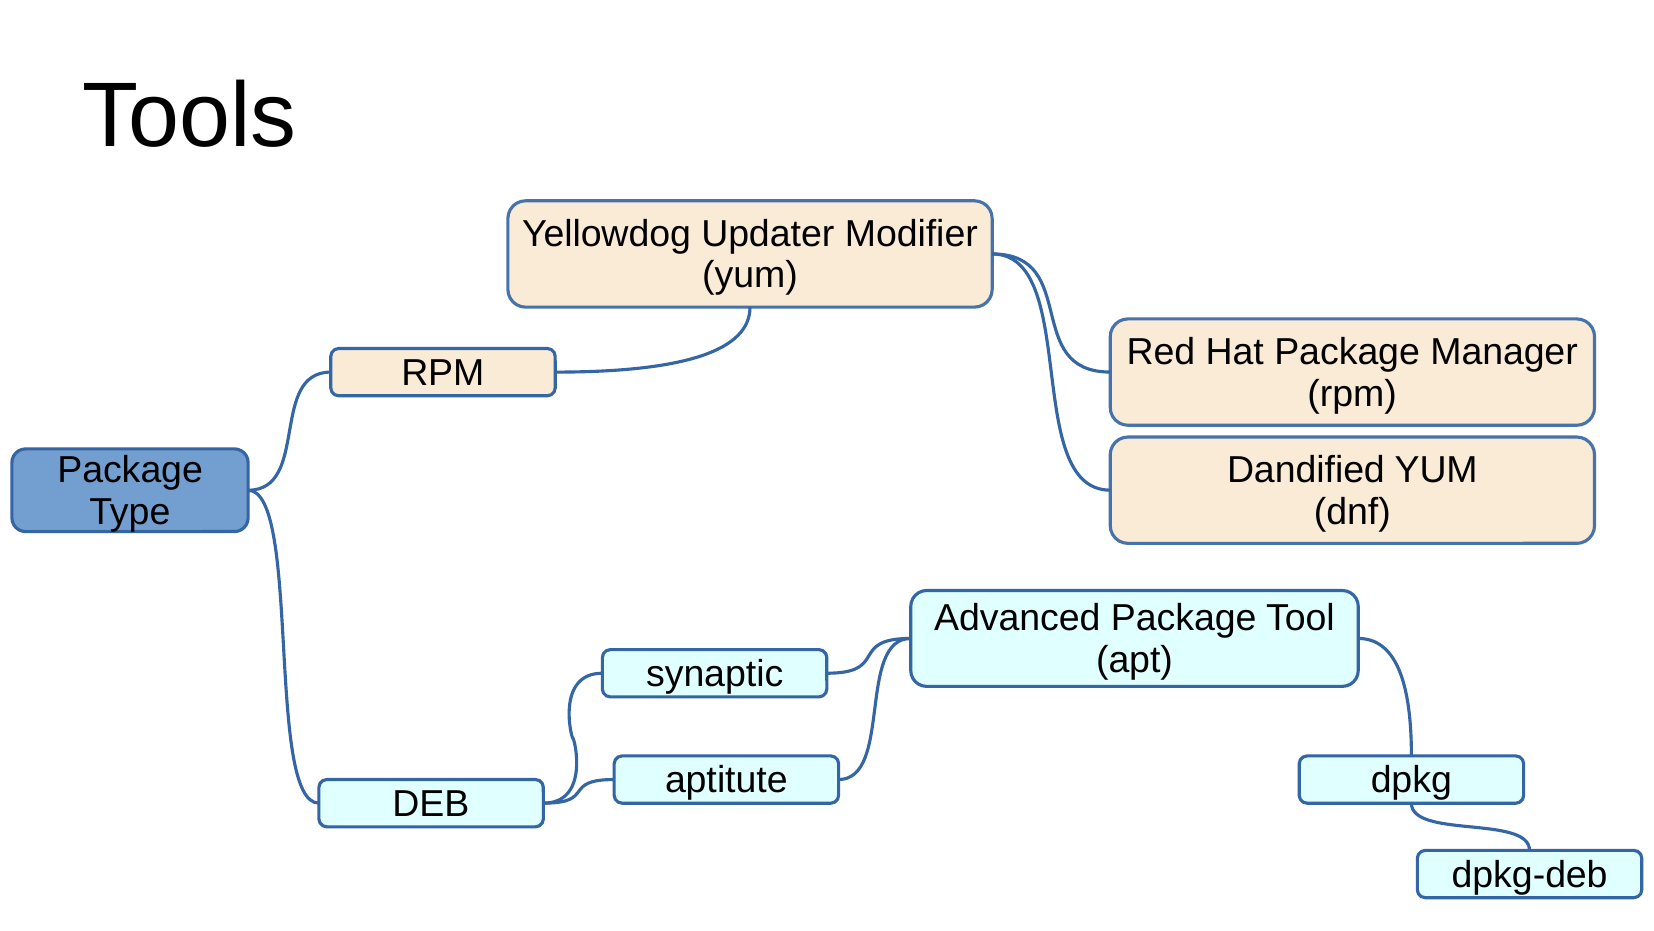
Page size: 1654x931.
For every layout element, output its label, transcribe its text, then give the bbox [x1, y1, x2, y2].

text_box aptitute [614, 755, 839, 804]
title Tools [82, 37, 1571, 193]
text_box Yellowdog Updater Modifier (yum) [507, 200, 993, 308]
text_box dpkg-deb [1417, 850, 1642, 898]
text_box Advanced Package Tool (apt) [910, 590, 1359, 687]
text_box DEB [318, 779, 544, 827]
text_box synaptic [602, 649, 827, 697]
text_box RPM [330, 348, 556, 396]
text_box dpkg [1299, 755, 1524, 804]
text_box Package Type [11, 448, 249, 532]
text_box Red Hat Package Manager (rpm) [1110, 318, 1595, 426]
text_box Dandified YUM (dnf) [1110, 437, 1595, 544]
